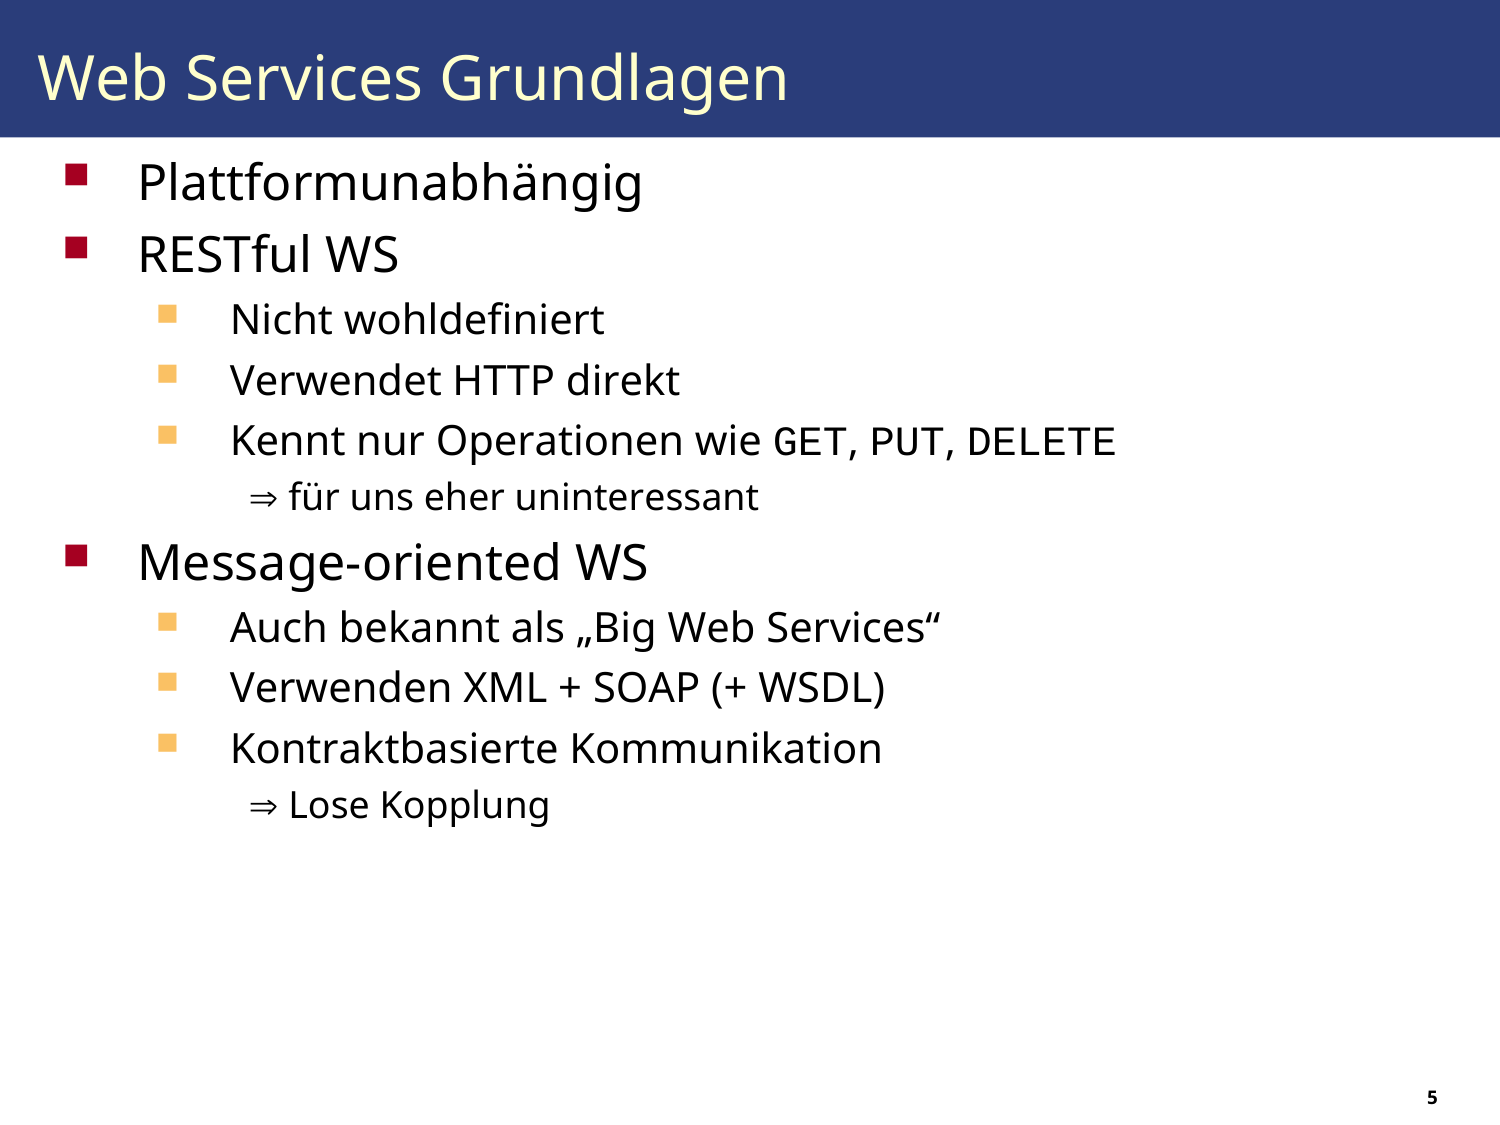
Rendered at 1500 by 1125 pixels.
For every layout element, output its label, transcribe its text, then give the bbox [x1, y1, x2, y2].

text_box Plattformunabhängig RESTful WS Nicht wohldefiniert Verwendet HTTP direkt Kennt nur Operationen wie GET, PUT, DELETE ⇒ für uns eher uninteressant Message-oriented WS Auch bekannt als „Big Web Services“ Verwenden XML + SOAP (+ WSDL)‏ Kontraktbasierte Kommunikation ⇒ Lose Kopplung [62, 149, 1450, 1073]
text_box 5 [1412, 1077, 1500, 1117]
text_box Web Services Grundlagen [37, 0, 1476, 151]
